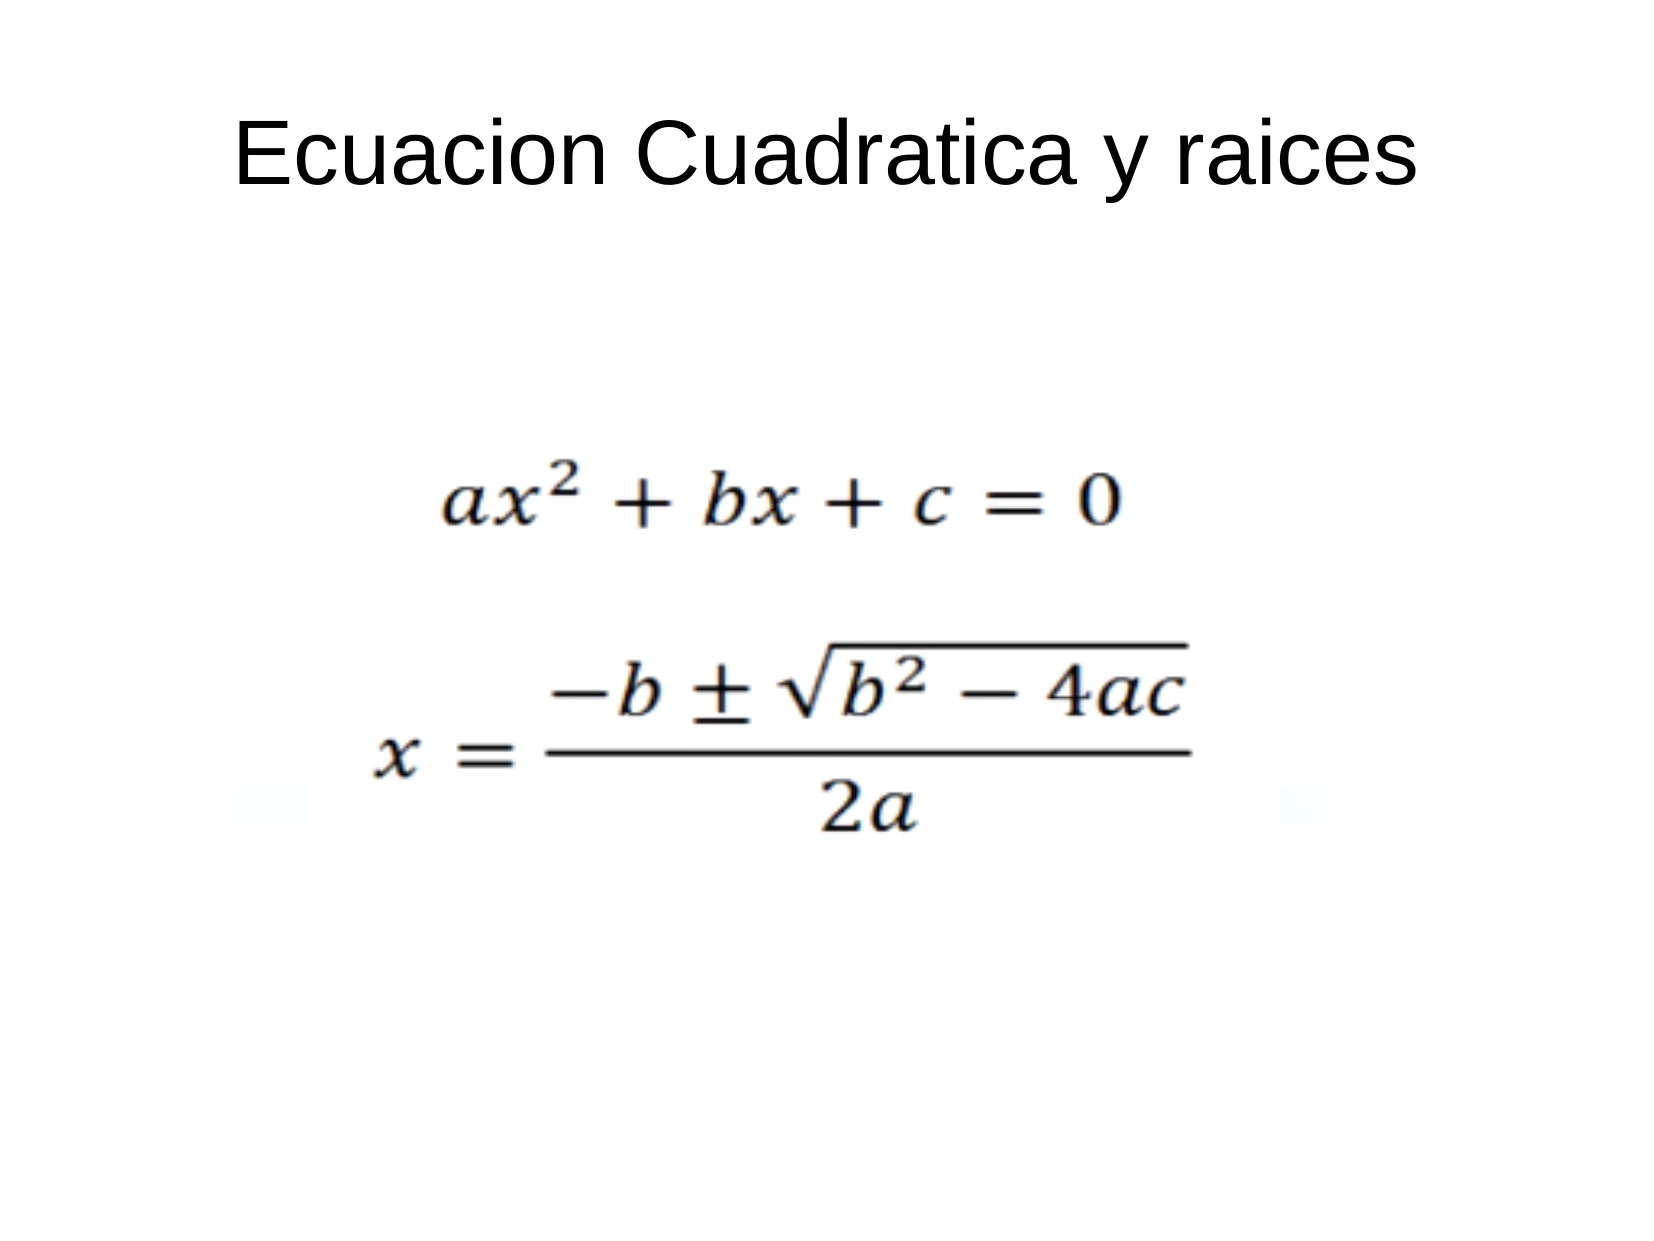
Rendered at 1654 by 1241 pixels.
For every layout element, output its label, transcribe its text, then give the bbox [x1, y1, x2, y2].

picture [236, 383, 1329, 945]
title Ecuacion Cuadratica y raices [82, 49, 1571, 257]
